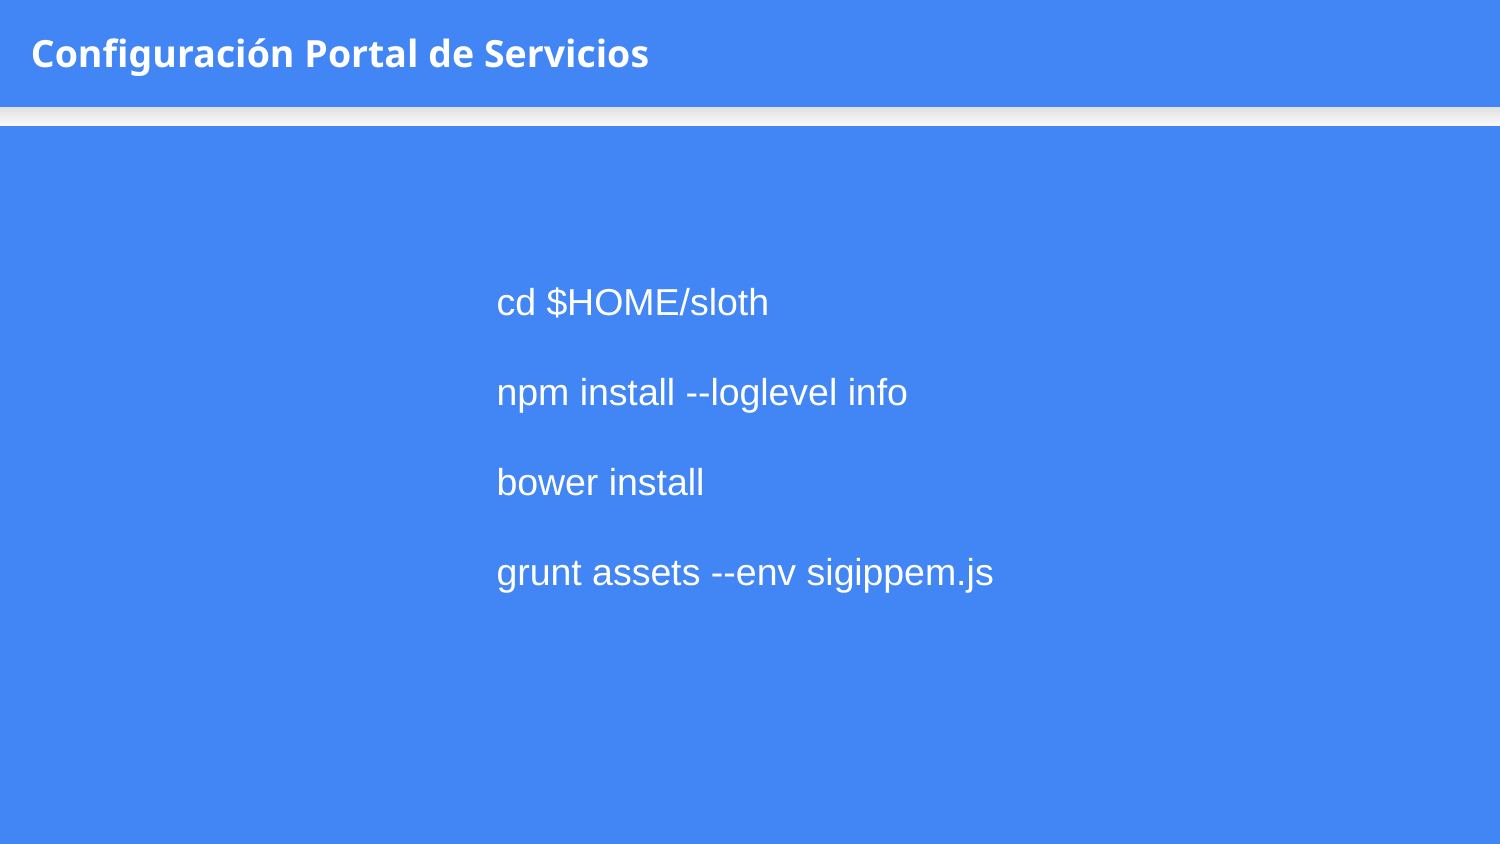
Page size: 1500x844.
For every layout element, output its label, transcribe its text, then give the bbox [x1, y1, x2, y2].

text_box Configuración Portal de Servicios [16, 2, 1464, 102]
text_box cd $HOME/sloth npm install --loglevel info bower install grunt assets --env sigippem.js [481, 262, 1231, 758]
